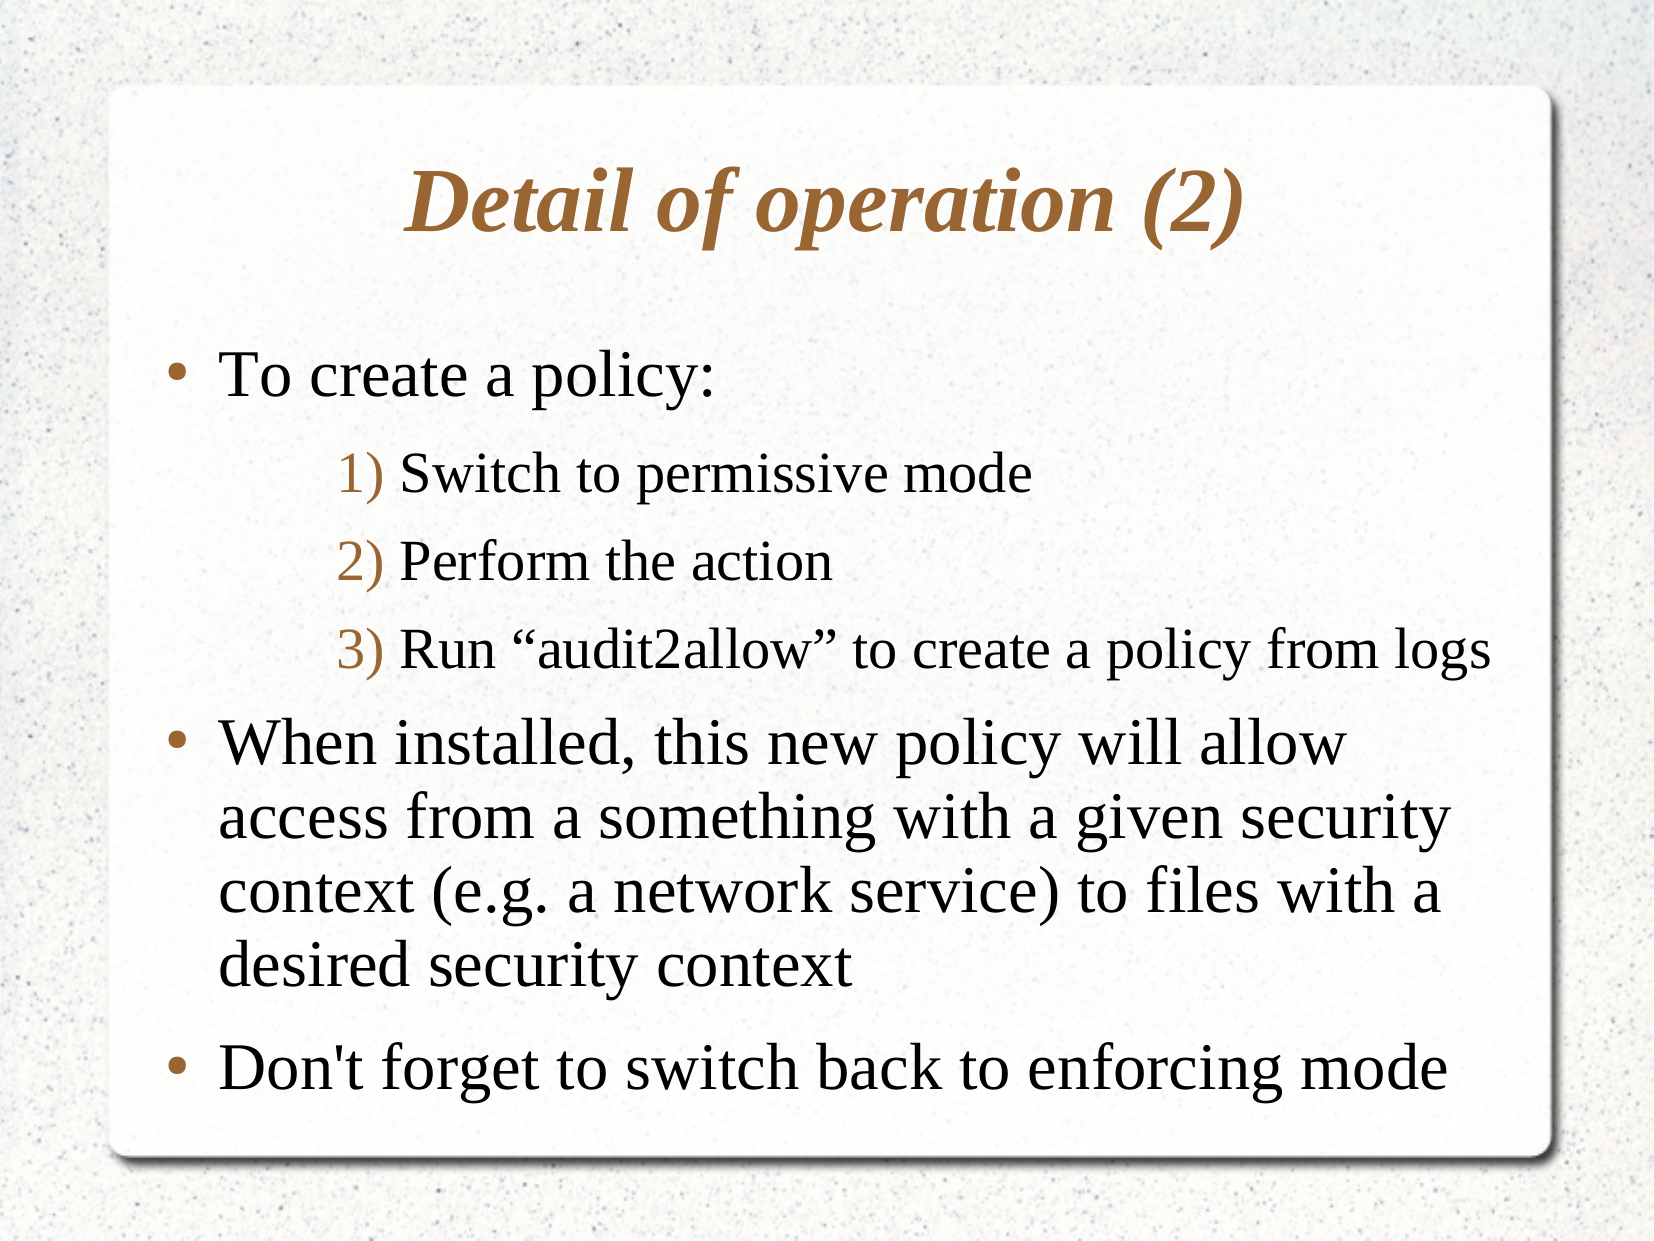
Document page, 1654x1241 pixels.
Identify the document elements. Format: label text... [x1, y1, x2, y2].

list To create a policy: Switch to permissive mode Perform the action Run “audit2allow” to create a policy from logs When installed, this new policy will allow access from a something with a given security context (e.g. a network service) to files with a desired security context Don't forget to switch back to enforcing mode [147, 336, 1506, 1105]
title Detail of operation (2) [118, 96, 1536, 304]
picture [0, 0, 1654, 1241]
